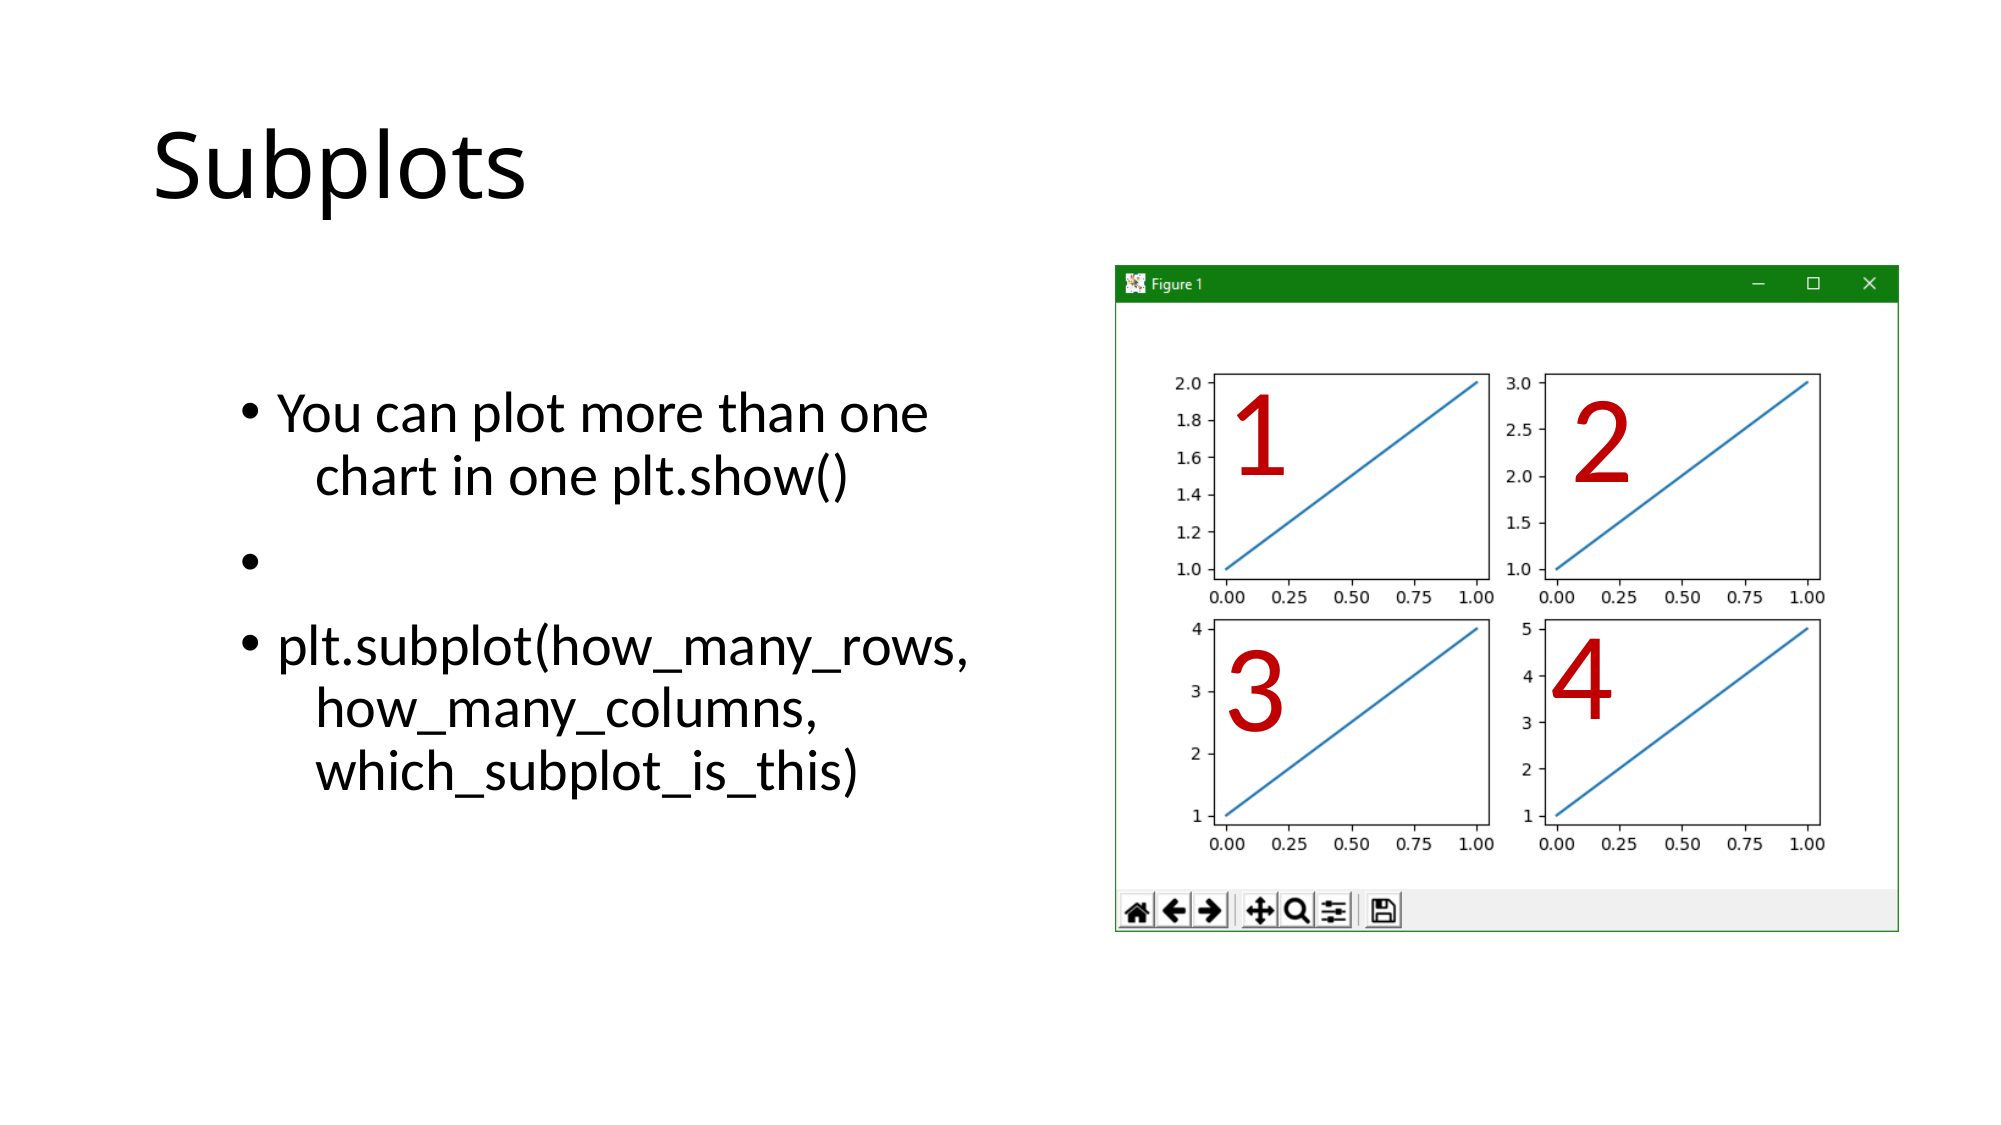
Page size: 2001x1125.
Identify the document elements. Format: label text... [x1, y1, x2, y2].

text_box 4 [1534, 587, 1640, 754]
text_box 1 [1211, 342, 1317, 510]
picture [1115, 265, 1899, 932]
title Subplots [137, 59, 1863, 278]
text_box 2 [1555, 349, 1660, 517]
list You can plot more than one chart in one plt.show() plt.subplot(how_many_rows, how_many_columns, which_subplot_is_this) [225, 375, 1062, 963]
text_box 3 [1208, 598, 1313, 766]
